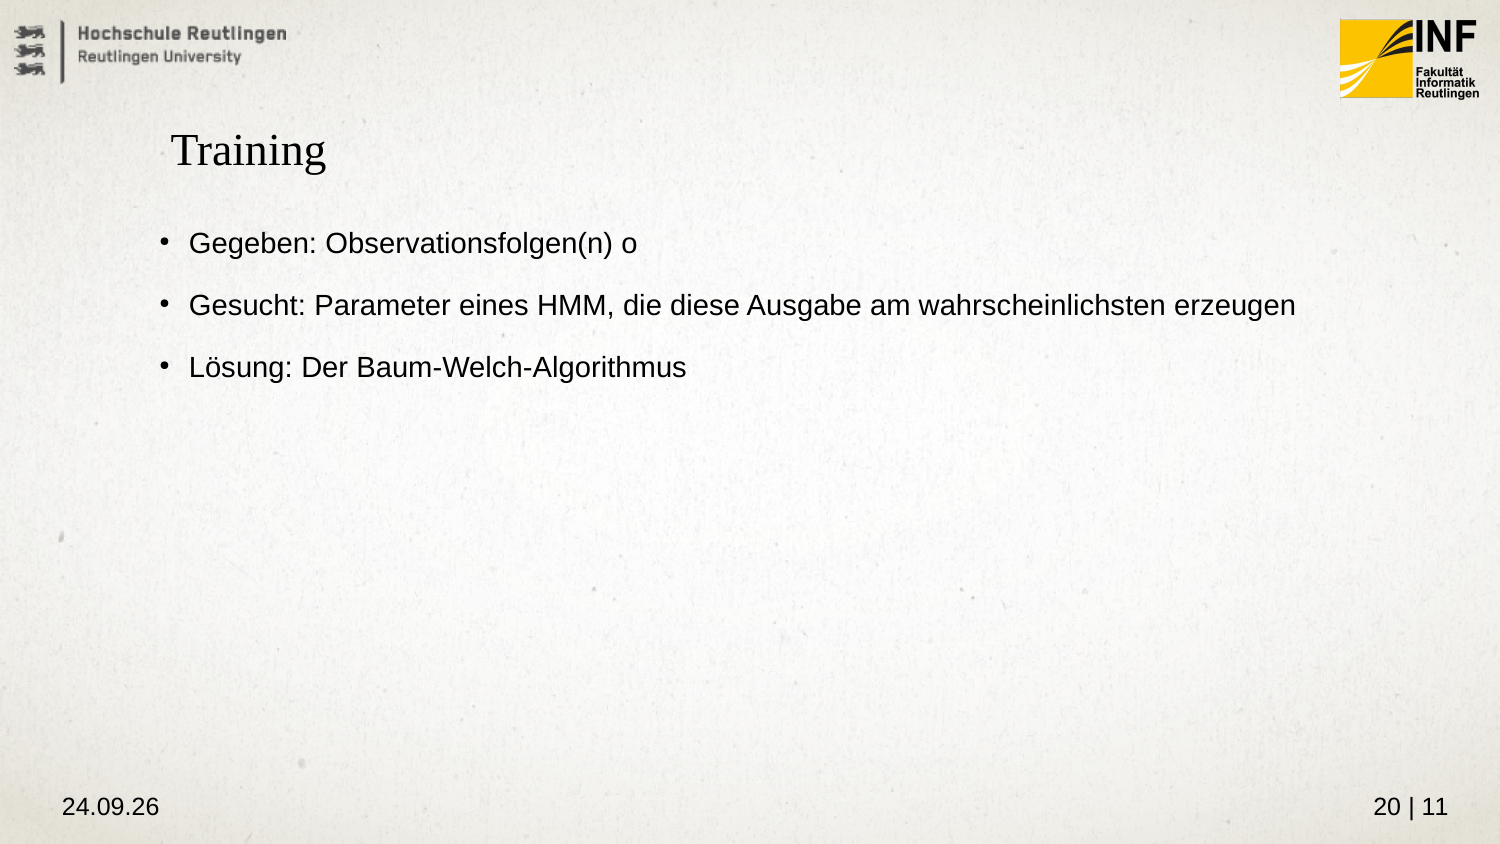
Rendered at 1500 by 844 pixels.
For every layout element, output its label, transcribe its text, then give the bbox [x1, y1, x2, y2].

title Training [159, 106, 1341, 188]
list Gegeben: Observationsfolgen(n) o Gesucht: Parameter eines HMM, die diese Ausgabe am wahrscheinlichsten erzeugen Lösung: Der Baum-Welch-Algorithmus [159, 225, 1341, 731]
picture [0, 0, 1500, 844]
